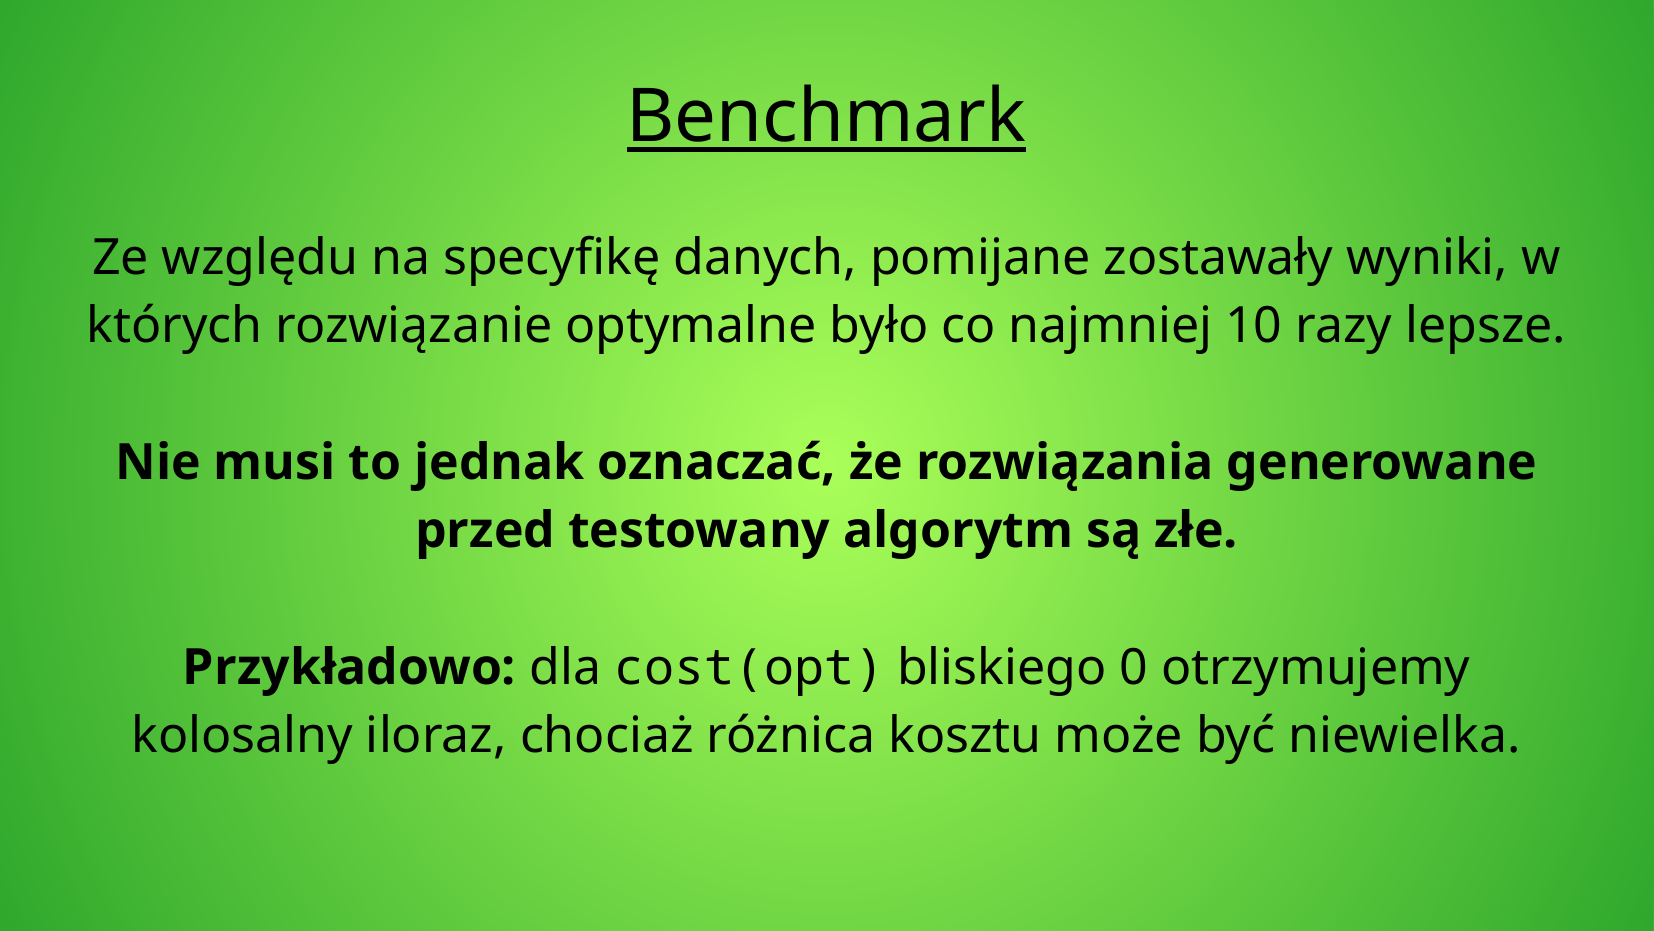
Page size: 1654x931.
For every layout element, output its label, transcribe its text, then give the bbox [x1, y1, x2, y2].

title Benchmark [82, 35, 1571, 189]
subtitle Ze względu na specyfikę danych, pomijane zostawały wyniki, w których rozwiązanie optymalne było co najmniej 10 razy lepsze. Nie musi to jednak oznaczać, że rozwiązania generowane przed testowany algorytm są złe. Przykładowo: dla cost(opt) bliskiego 0 otrzymujemy kolosalny iloraz, chociaż różnica kosztu może być niewielka. [82, 224, 1571, 764]
